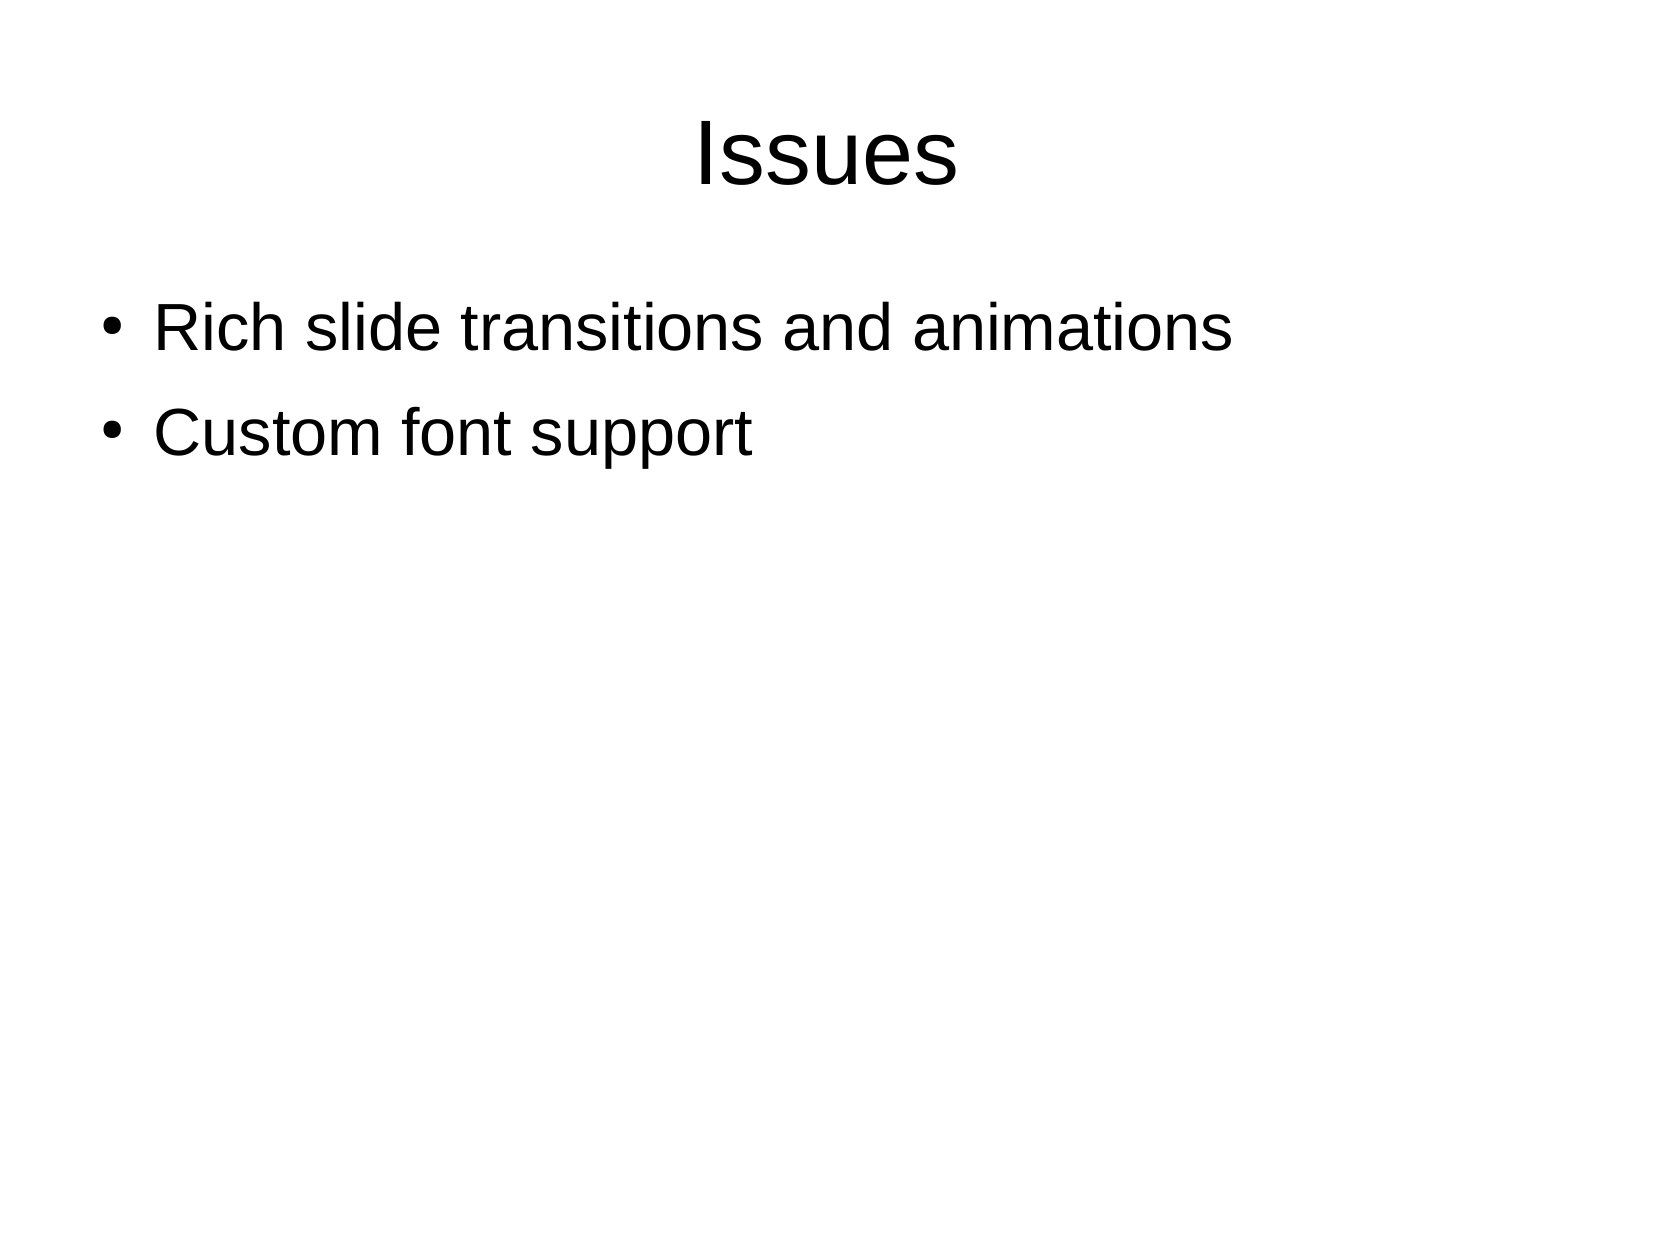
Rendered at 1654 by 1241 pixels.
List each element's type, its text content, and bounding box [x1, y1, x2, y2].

list Rich slide transitions and animations Custom font support [82, 290, 1538, 1010]
title Issues [82, 49, 1571, 257]
